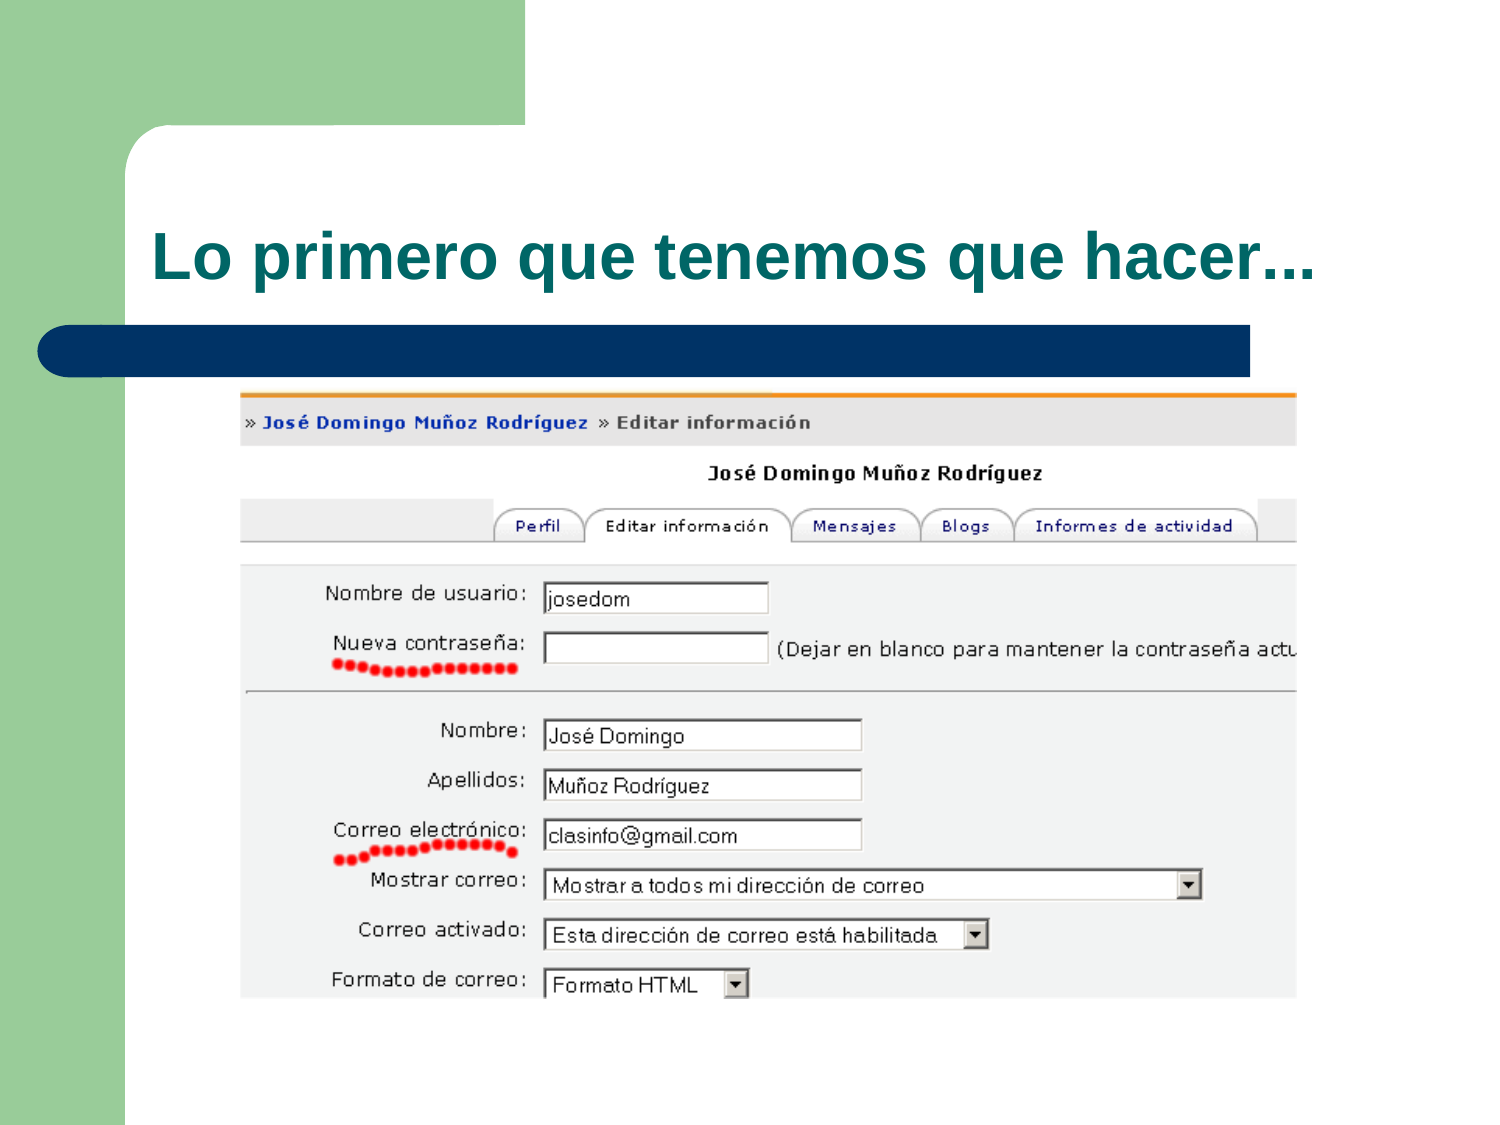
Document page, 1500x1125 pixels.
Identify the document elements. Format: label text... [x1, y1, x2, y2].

title Lo primero que tenemos que hacer... [136, 136, 1414, 301]
picture [240, 387, 1297, 999]
